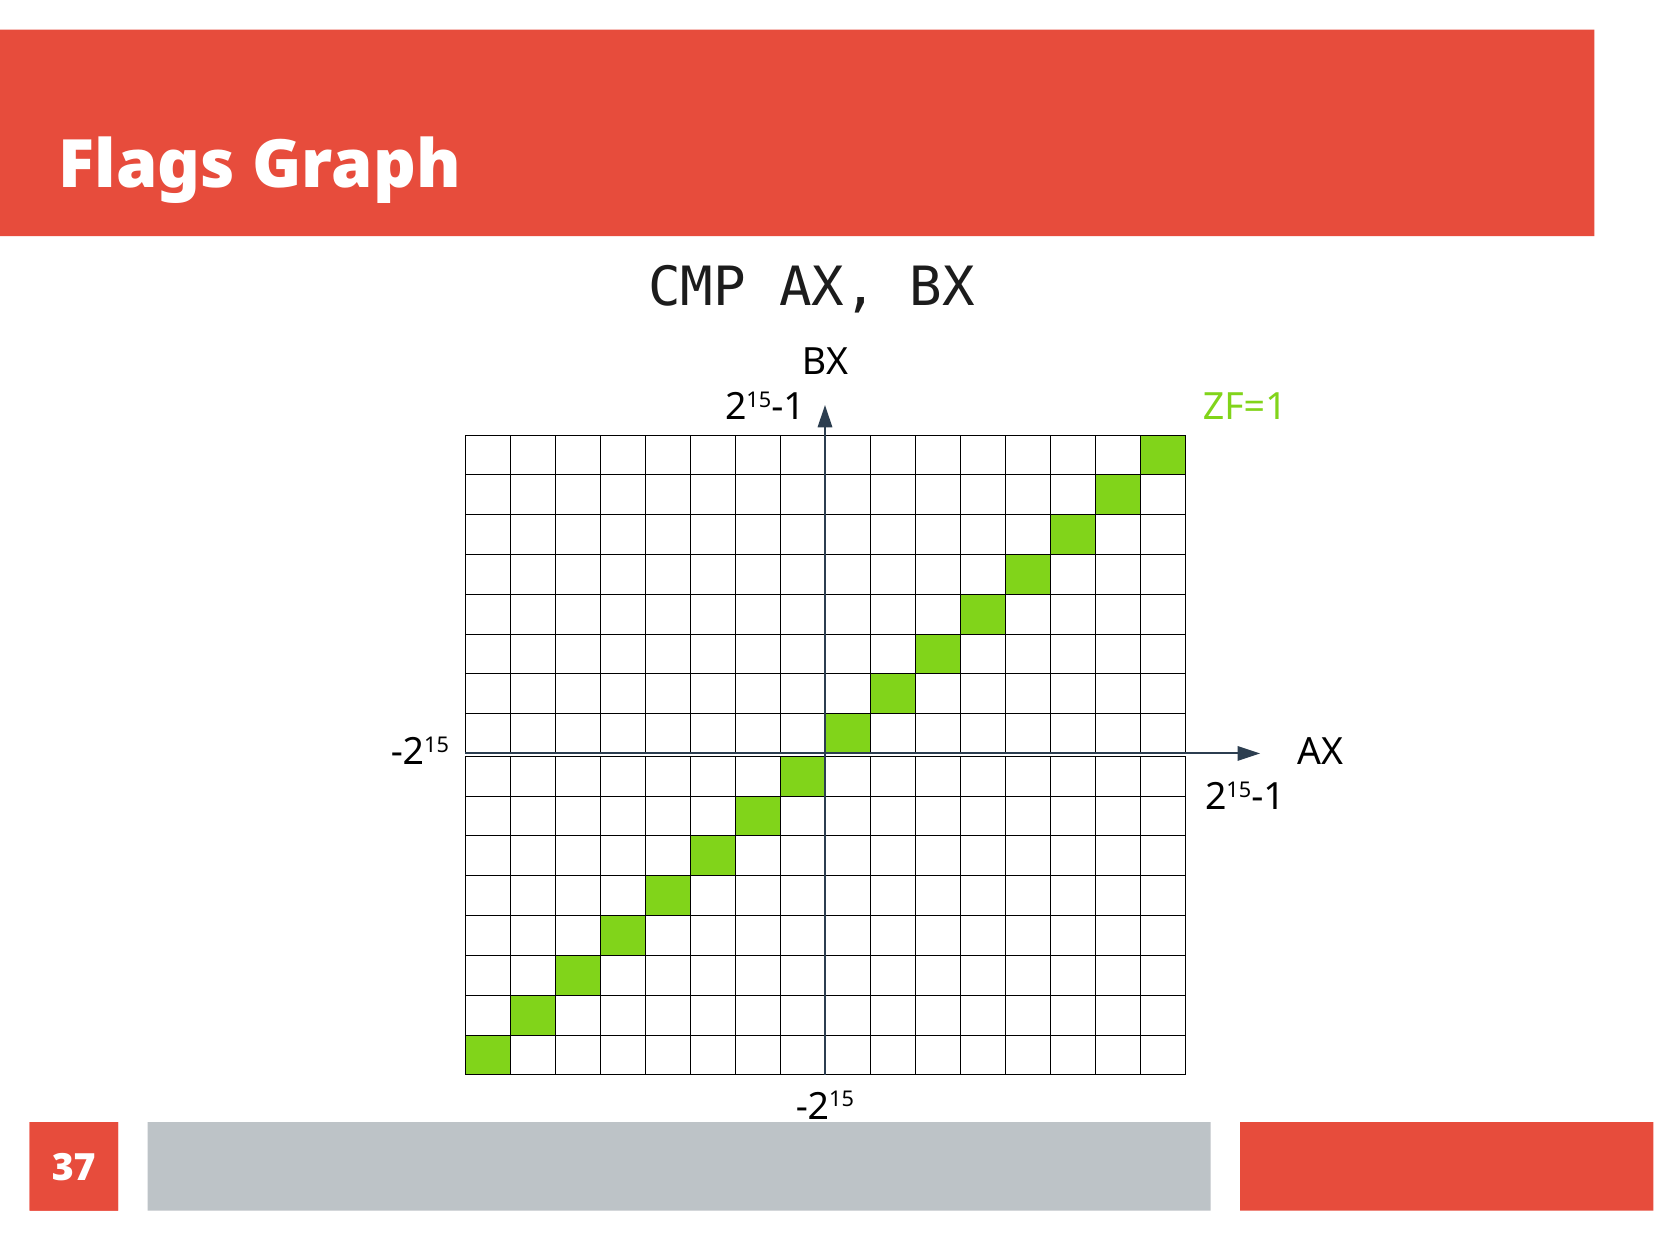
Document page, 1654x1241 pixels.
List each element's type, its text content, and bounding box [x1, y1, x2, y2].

text_box ZF=1 [1200, 375, 1291, 436]
list CMP AX, BX [59, 255, 1565, 351]
text_box 215-1 [1200, 765, 1291, 826]
text_box [826, 435, 1186, 752]
text_box AX [1275, 720, 1366, 781]
text_box 215-1 [720, 375, 811, 436]
text_box -215 [375, 720, 466, 781]
title Flags Graph [59, 59, 1595, 207]
text_box [465, 756, 824, 1075]
text_box BX [780, 330, 871, 391]
text_box -215 [780, 1074, 871, 1135]
